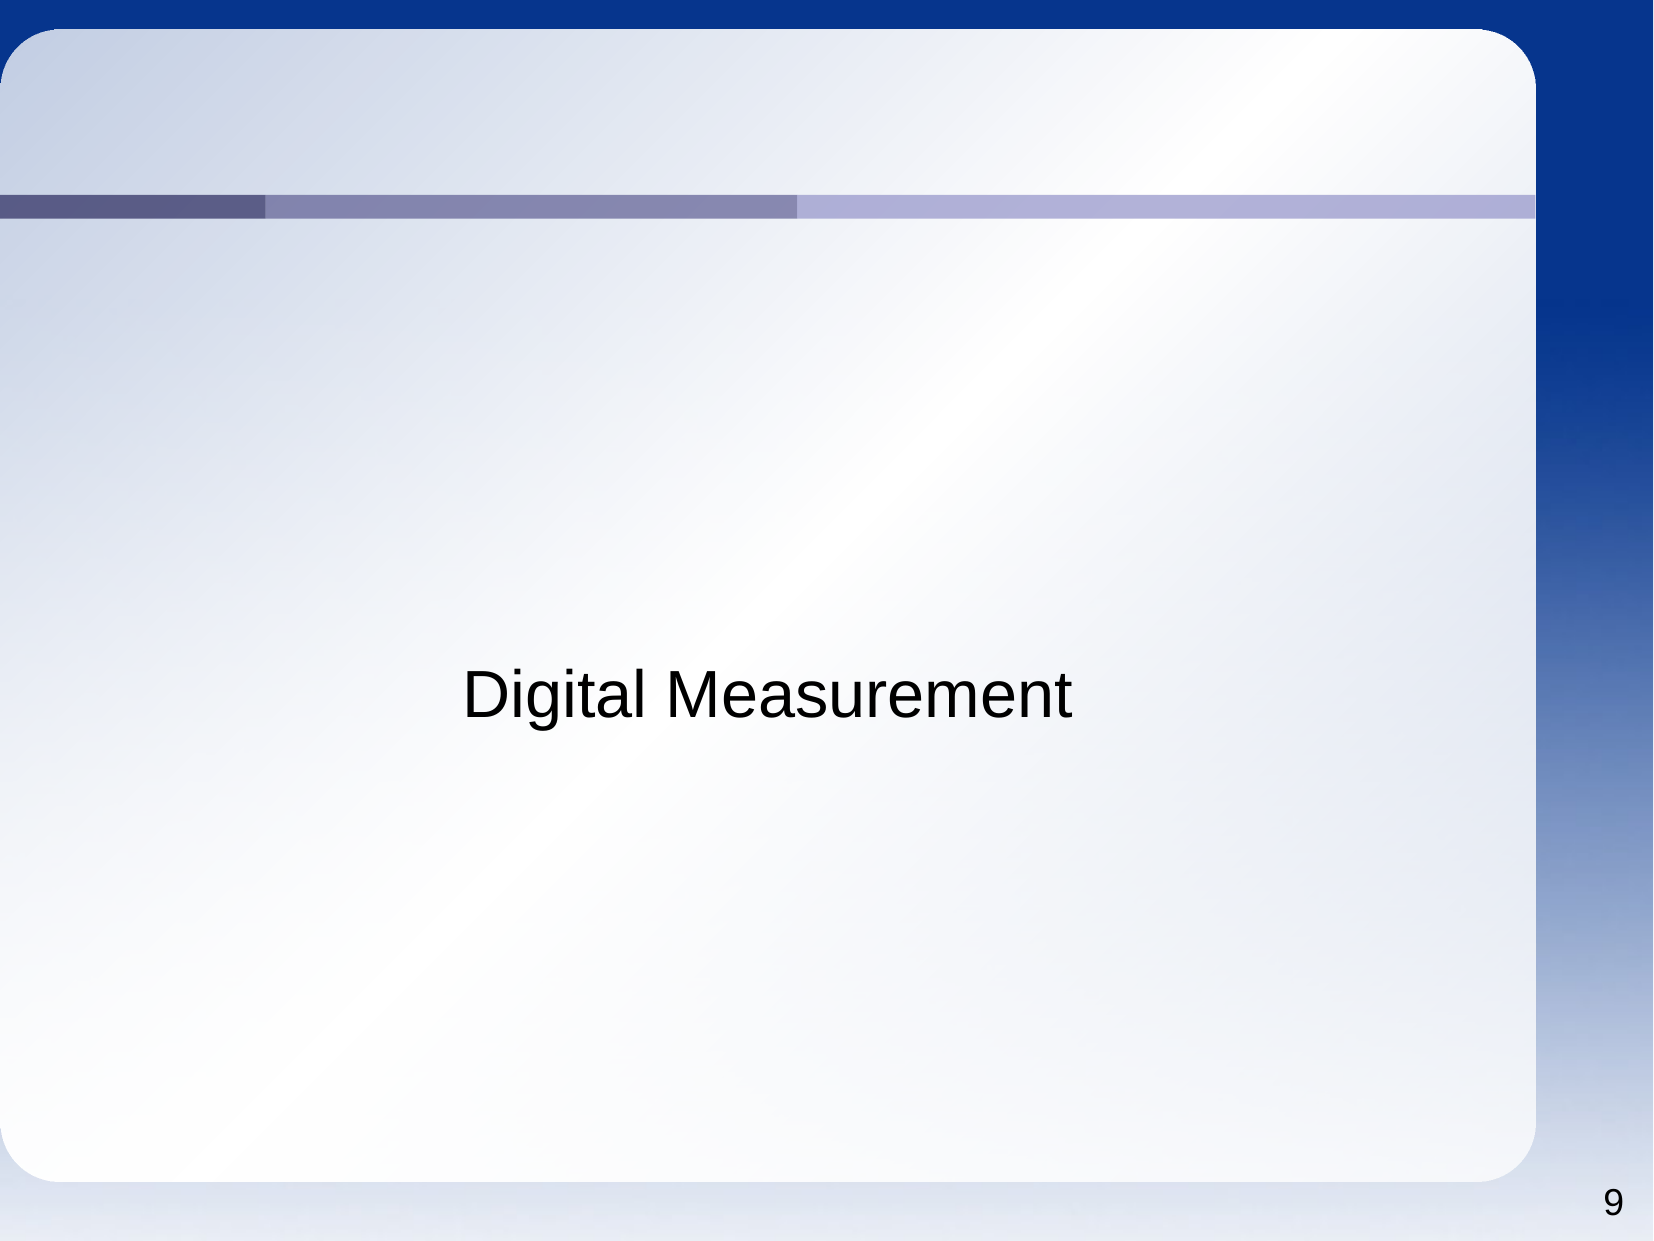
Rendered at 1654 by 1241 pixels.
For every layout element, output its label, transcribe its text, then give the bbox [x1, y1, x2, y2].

picture [0, 0, 1654, 1241]
subtitle Digital Measurement [29, 236, 1506, 1152]
